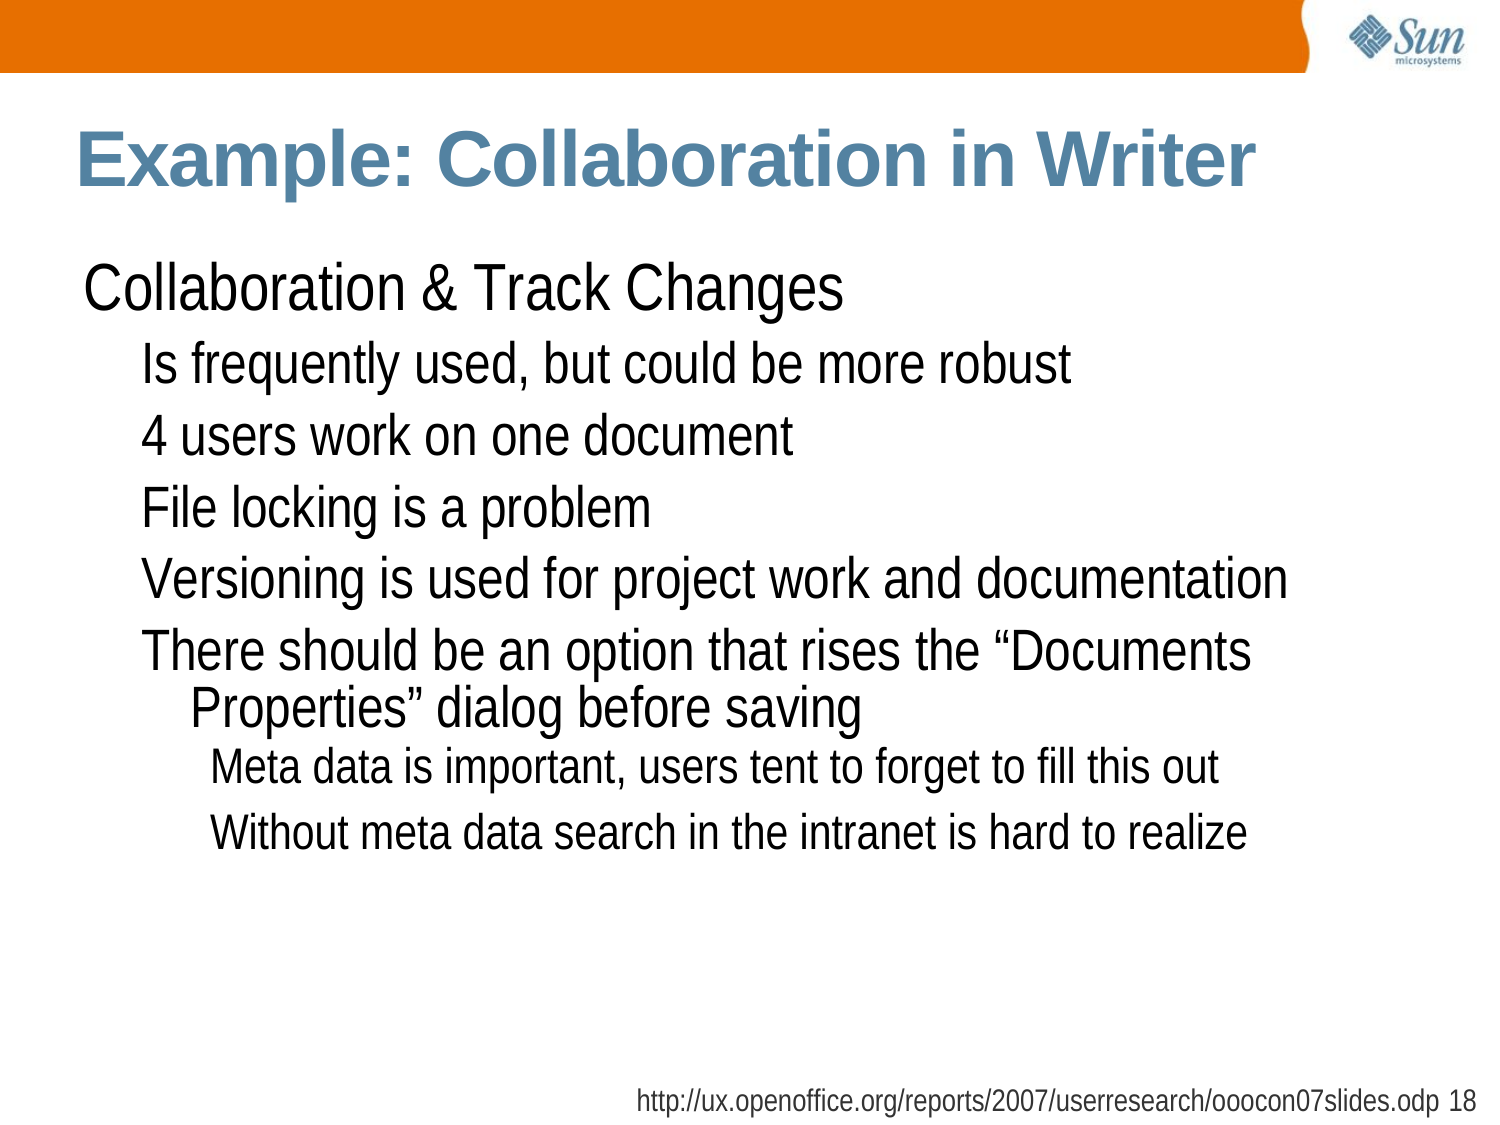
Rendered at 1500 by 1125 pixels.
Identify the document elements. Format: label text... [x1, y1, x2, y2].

list Collaboration & Track Changes Is frequently used, but could be more robust 4 users work on one document File locking is a problem Versioning is used for project work and documentation There should be an option that rises the “Documents Properties” dialog before saving Meta data is important, users tent to forget to fill this out Without meta data search in the intranet is hard to realize [64, 258, 1401, 1062]
title Example: Collaboration in Writer [75, 123, 1437, 227]
picture [0, 0, 1500, 73]
